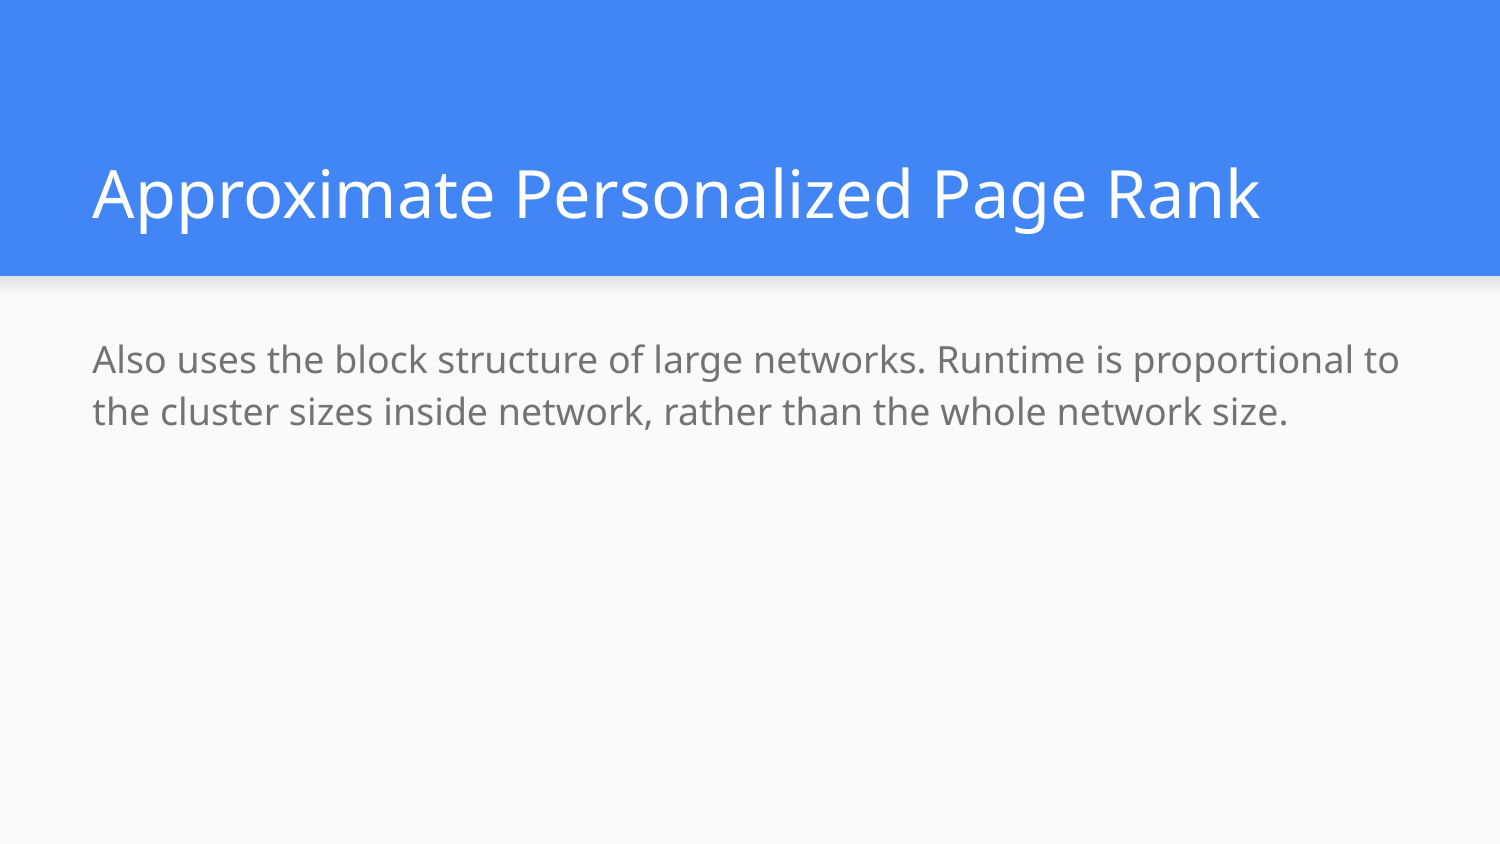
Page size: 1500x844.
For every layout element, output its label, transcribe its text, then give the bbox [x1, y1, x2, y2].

title Approximate Personalized Page Rank [77, 121, 1427, 248]
list Also uses the block structure of large networks. Runtime is proportional to the cluster sizes inside network, rather than the whole network size. [77, 314, 1427, 760]
